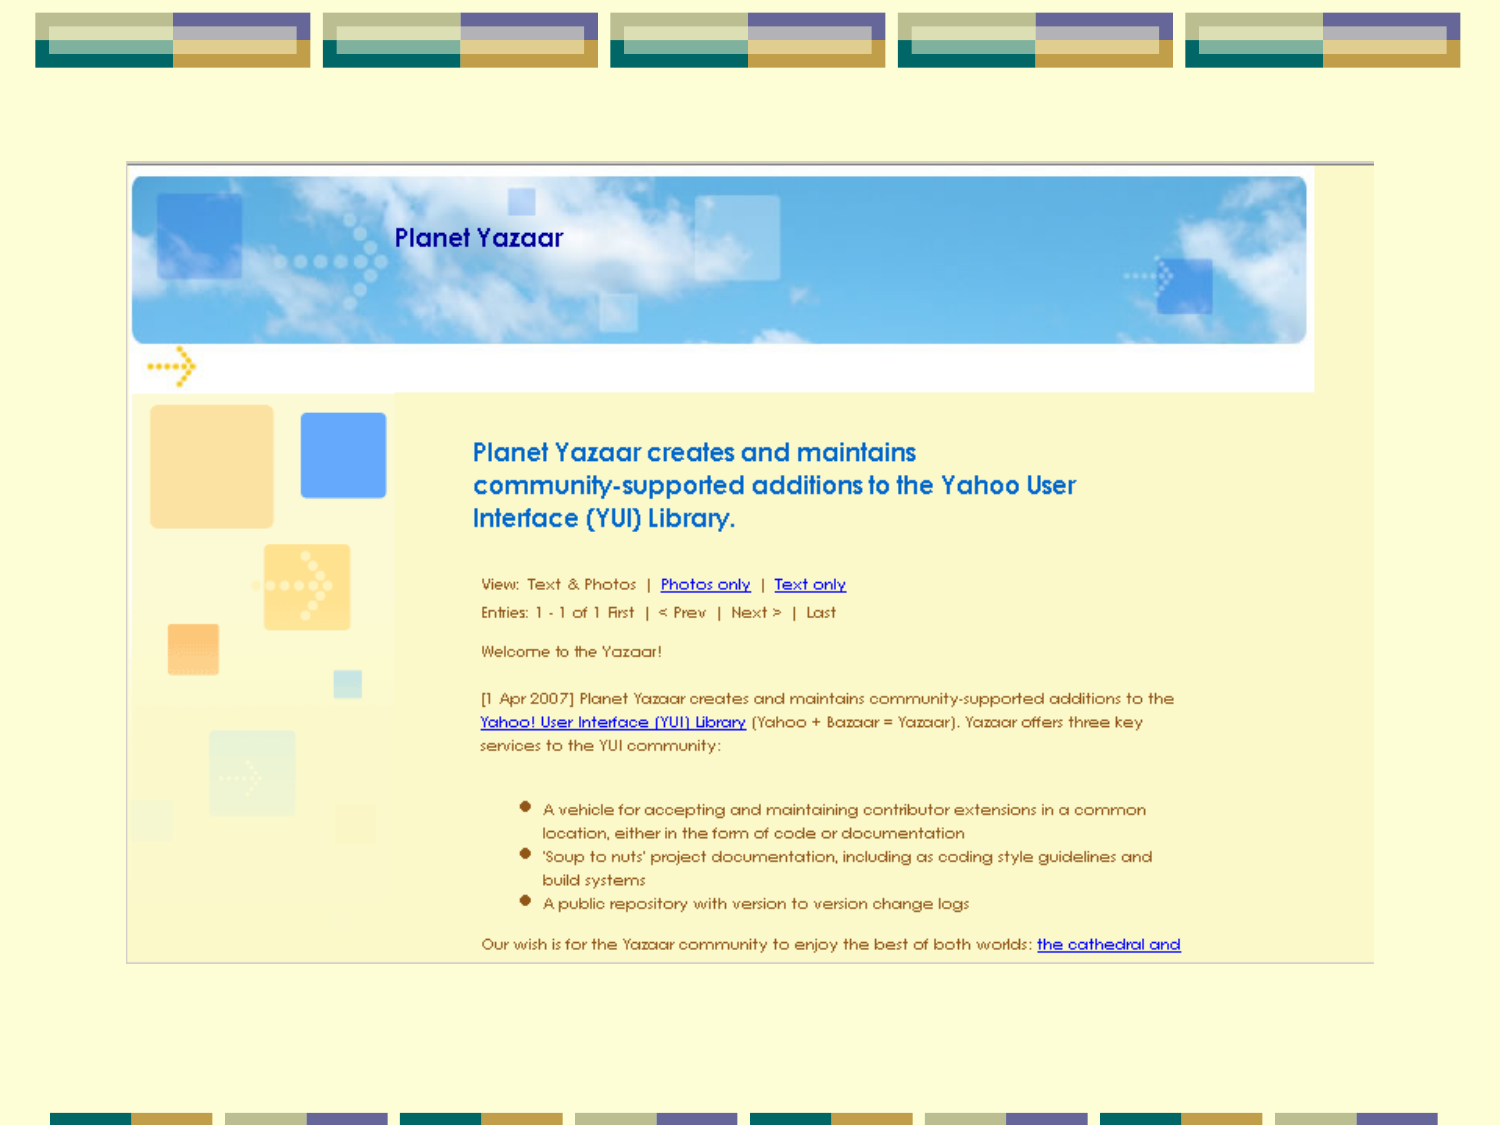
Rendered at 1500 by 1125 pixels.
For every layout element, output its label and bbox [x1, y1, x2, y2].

picture [126, 161, 1374, 964]
